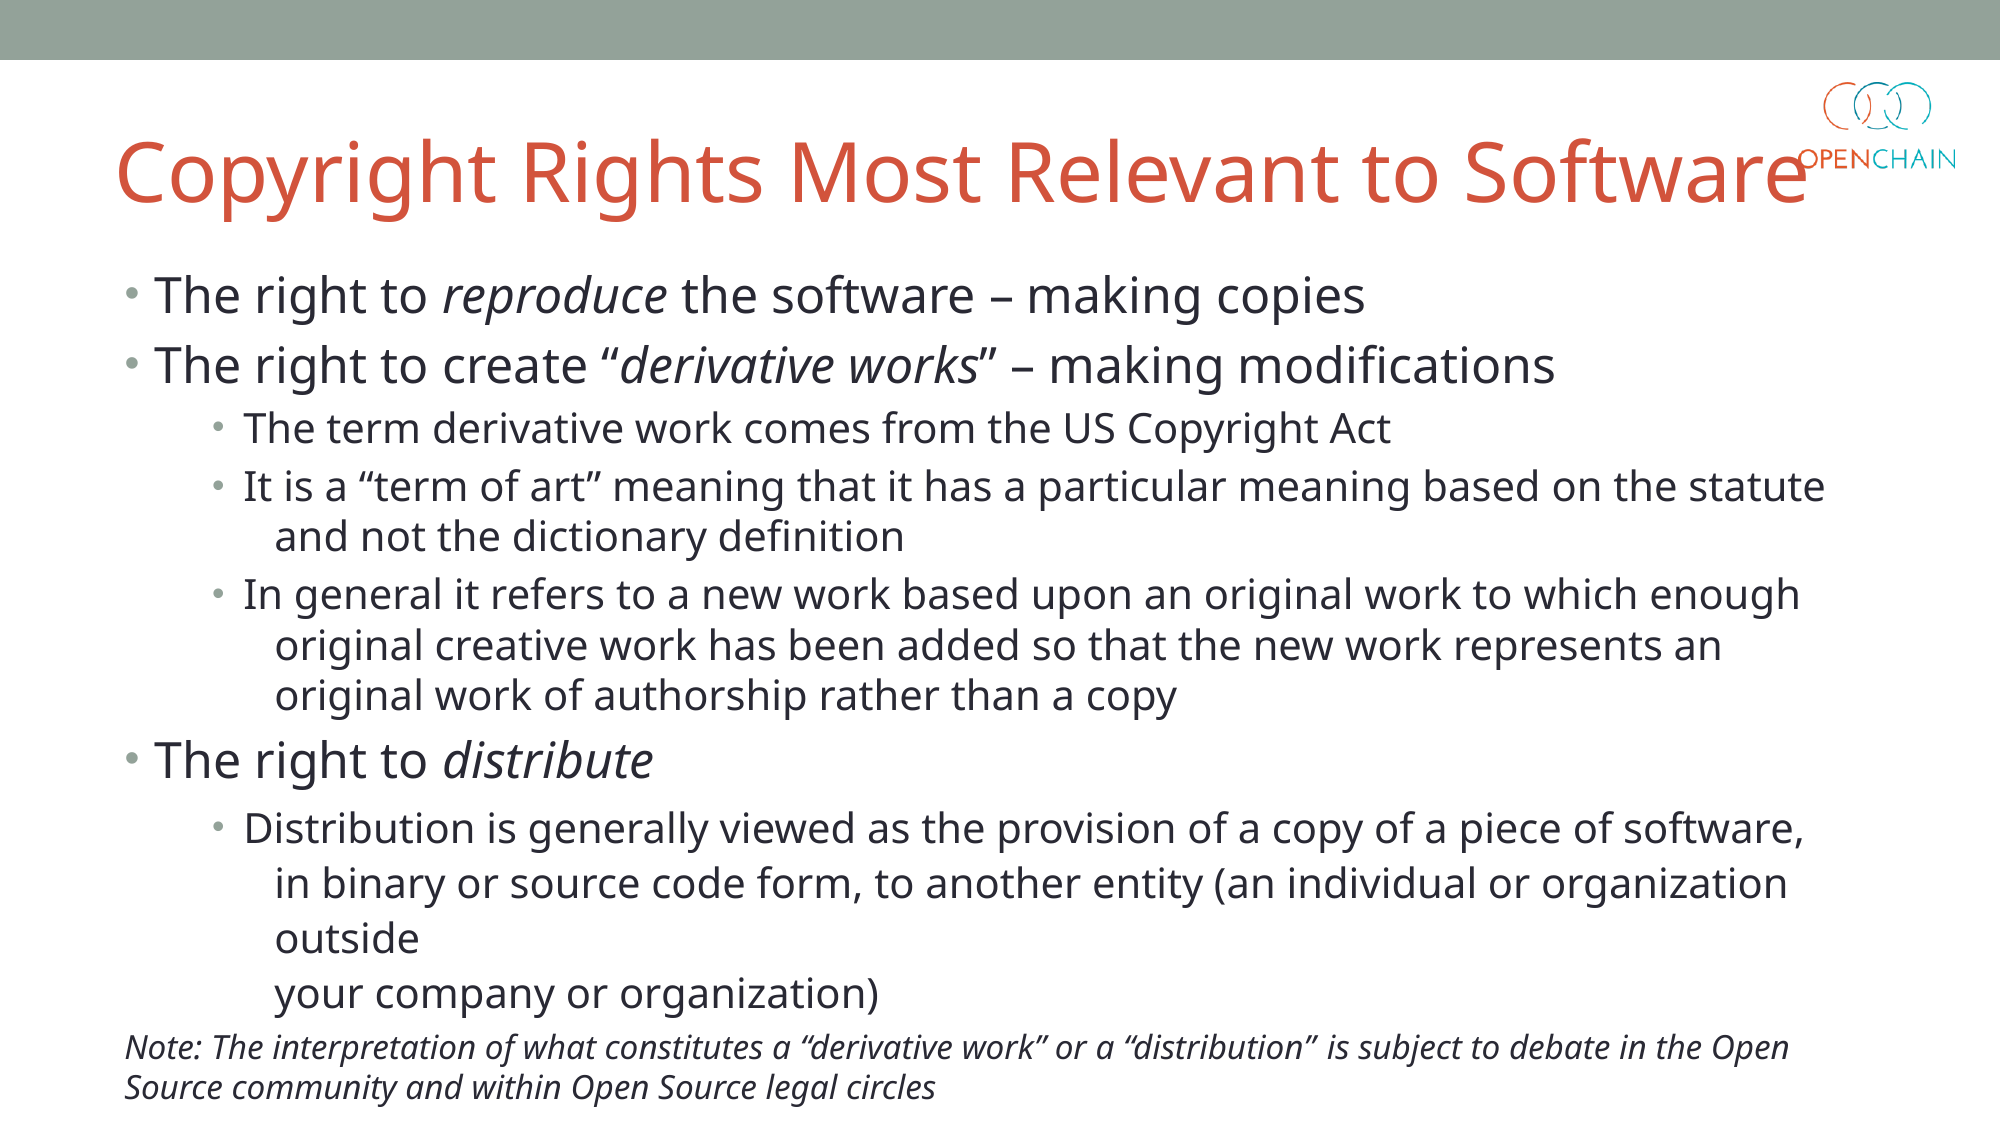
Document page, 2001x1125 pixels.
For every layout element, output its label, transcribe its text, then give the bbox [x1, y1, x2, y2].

text_box Copyright Rights Most Relevant to Software [100, 88, 1900, 250]
text_box The right to reproduce the software – making copies The right to create “derivative works” – making modifications The term derivative work comes from the US Copyright Act It is a “term of art” meaning that it has a particular meaning based on the statute and not the dictionary definition In general it refers to a new work based upon an original work to which enough original creative work has been added so that the new work represents an original work of authorship rather than a copy The right to distribute Distribution is generally viewed as the provision of a copy of a piece of software, in binary or source code form, to another entity (an individual or organization outside your company or organization) Note: The interpretation of what constitutes a “derivative work” or a “distribution” is subject to debate in the Open Source community and within Open Source legal circles [110, 256, 1862, 1121]
